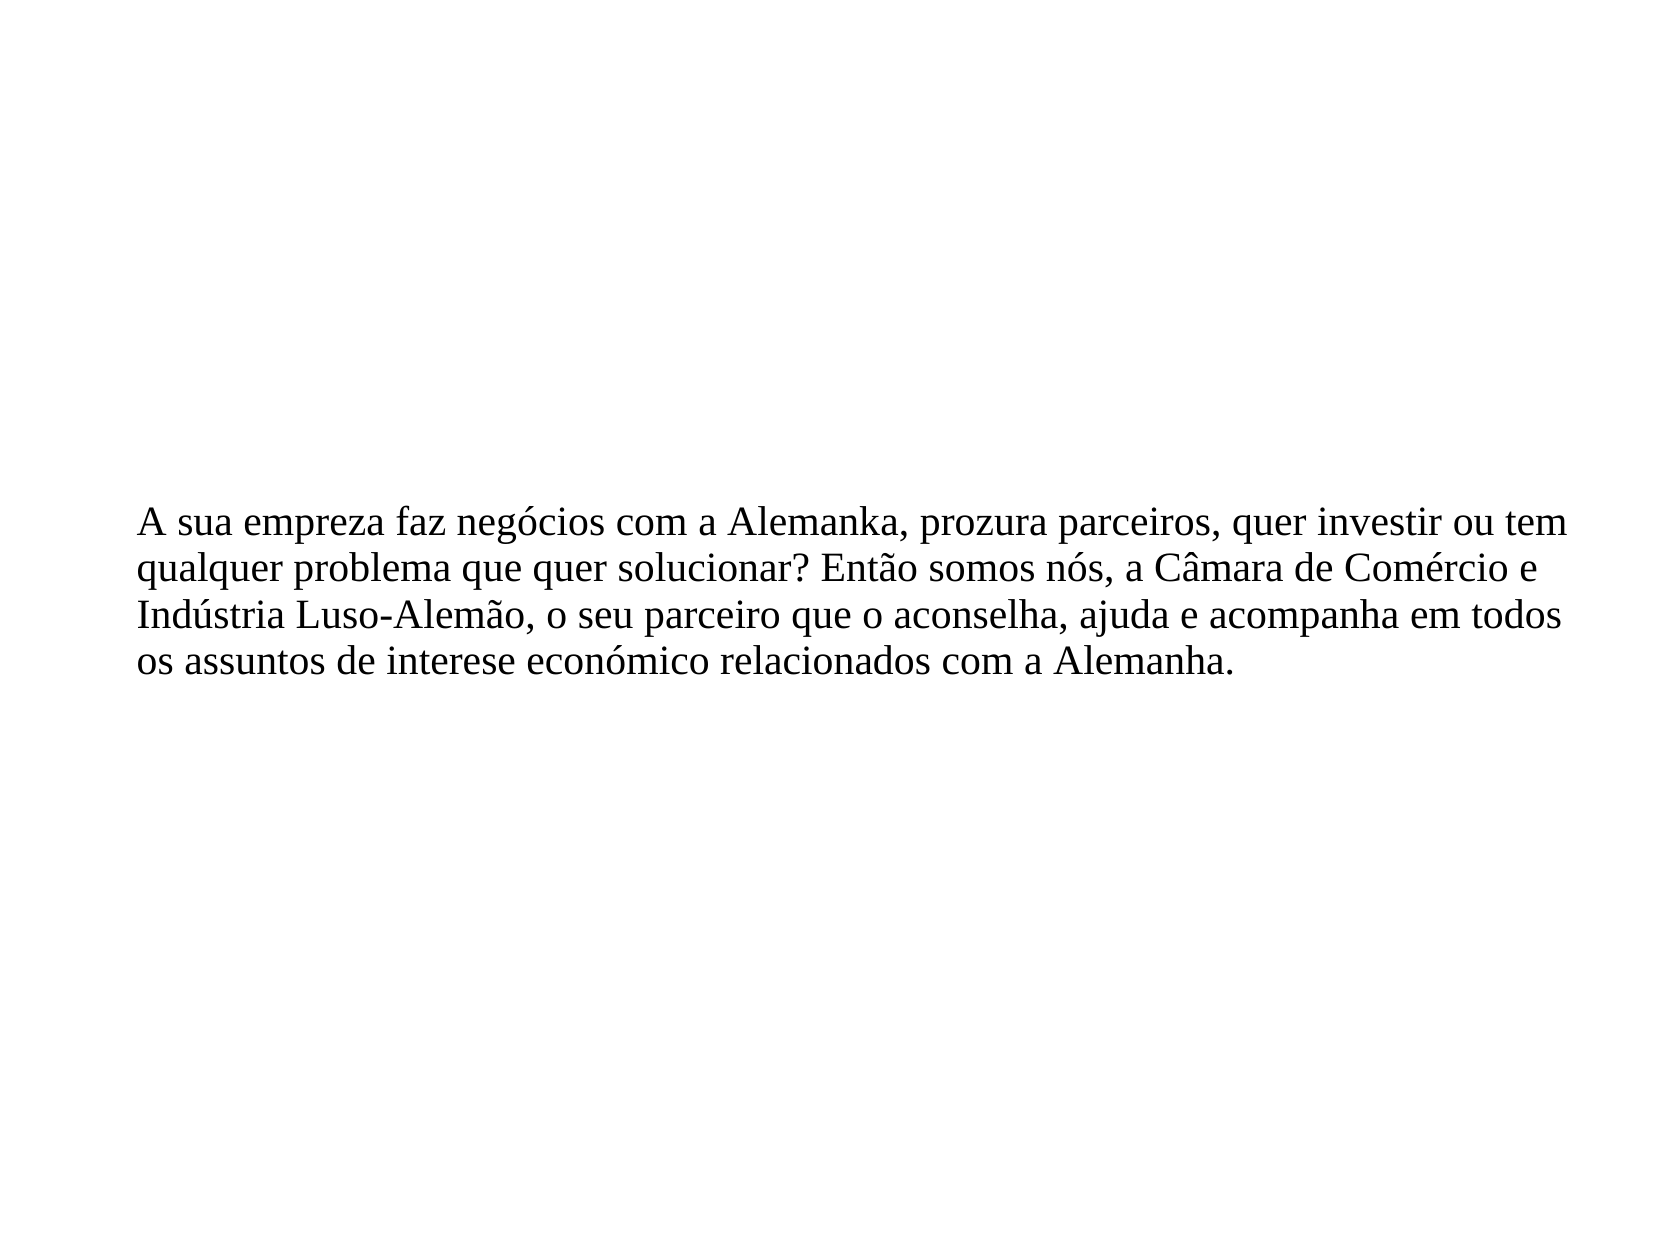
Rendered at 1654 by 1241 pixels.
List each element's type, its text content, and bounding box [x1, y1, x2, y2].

text_box A sua empreza faz negócios com a Alemanka, prozura parceiros, quer investir ou tem qualquer problema que quer solucionar? Então somos nós, a Câmara de Comércio e Indústria Luso-Alemão, o seu parceiro que o aconselha, ajuda e acompanha em todos os assuntos de interese económico relacionados com a Alemanha. [136, 498, 1570, 1126]
